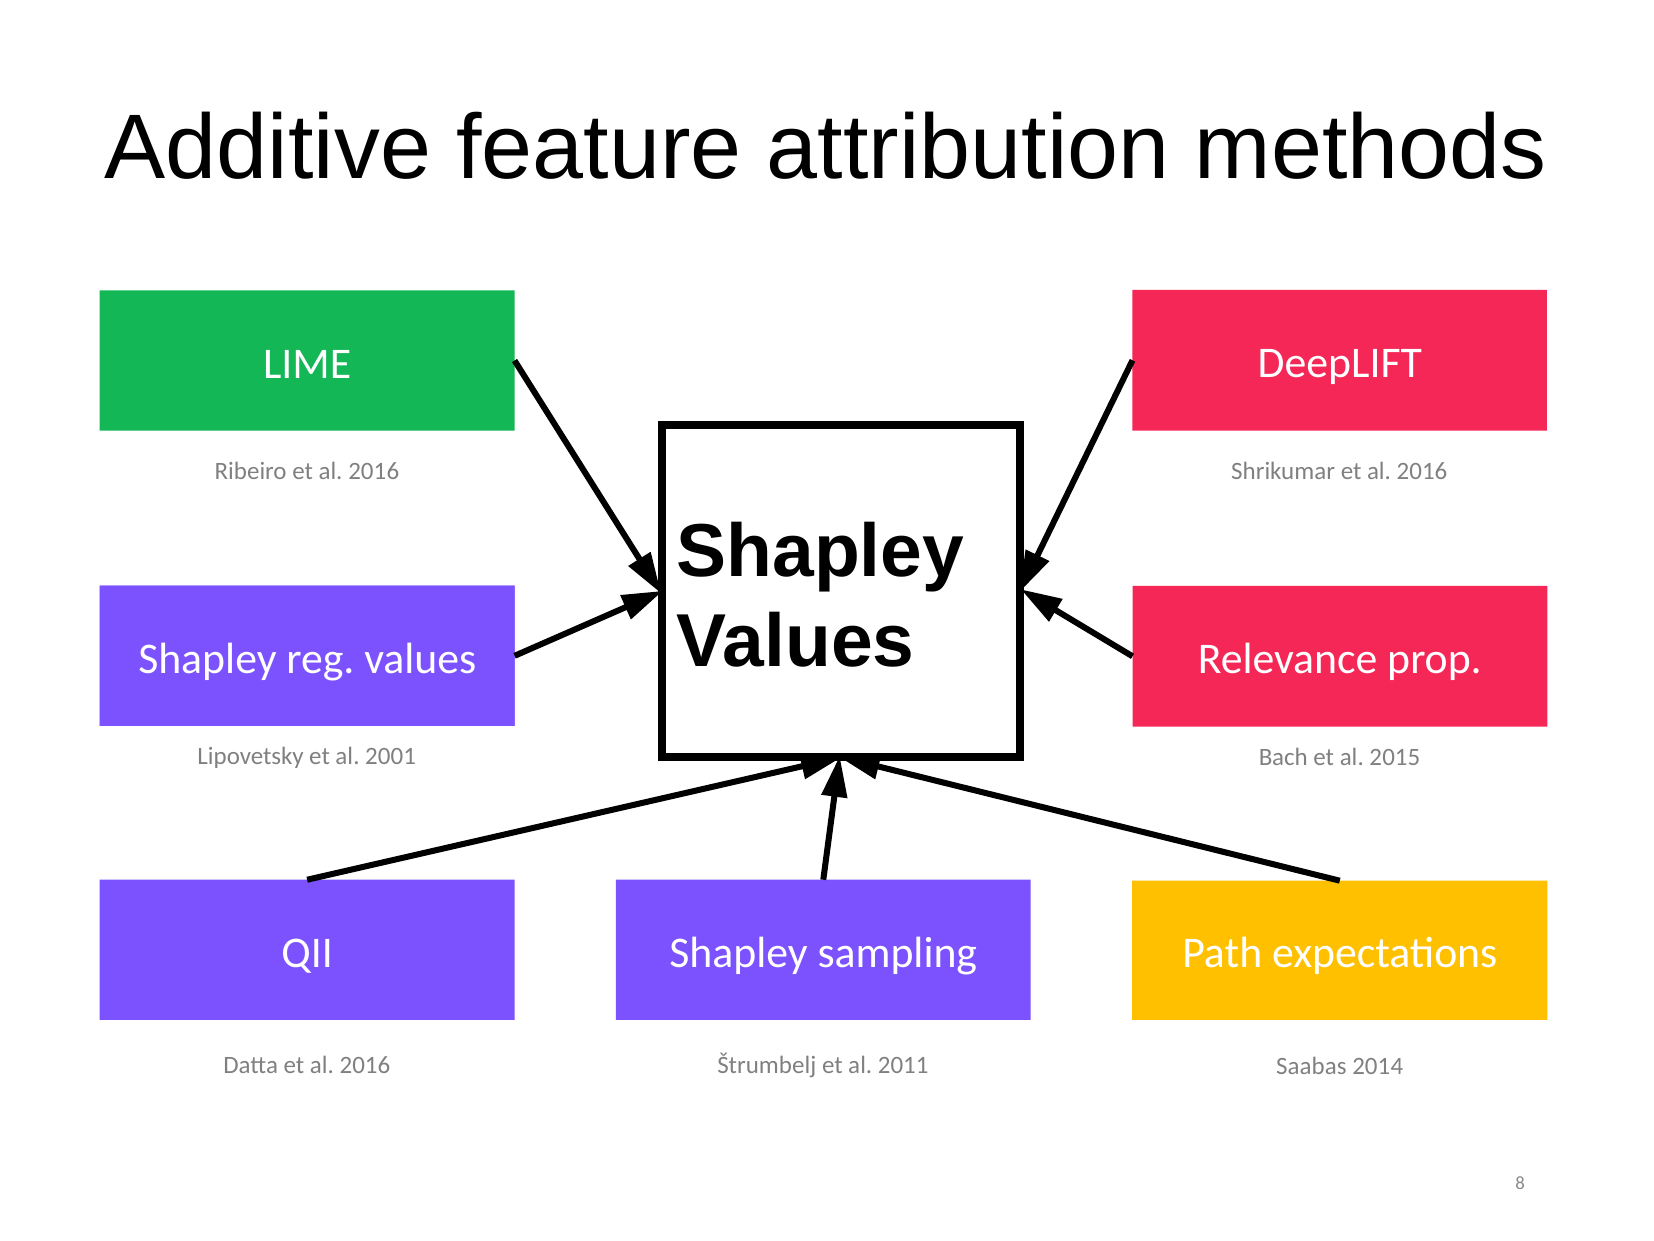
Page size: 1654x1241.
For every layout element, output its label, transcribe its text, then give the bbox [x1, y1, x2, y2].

text_box Path expectations [1132, 880, 1548, 1020]
text_box LIME [99, 290, 515, 431]
text_box DeepLIFT [1132, 289, 1547, 431]
text_box Shapley reg. values [99, 585, 515, 726]
slide_number <number> [1167, 1149, 1540, 1216]
text_box Additive feature attribution methods [0, 79, 1654, 205]
text_box Relevance prop. [1132, 585, 1548, 727]
text_box Lipovetsky et al. 2001 [182, 731, 432, 777]
text_box Saabas 2014 [1261, 1041, 1419, 1087]
text_box Bach et al. 2015 [1243, 733, 1436, 778]
text_box Shapley Values [662, 425, 1020, 758]
text_box Štrumbelj et al. 2011 [702, 1041, 945, 1087]
text_box Ribeiro et al. 2016 [199, 447, 415, 493]
text_box Shapley sampling [615, 879, 1031, 1020]
text_box Shrikumar et al. 2016 [1216, 447, 1463, 493]
text_box Datta et al. 2016 [208, 1041, 406, 1087]
text_box QII [99, 879, 515, 1020]
